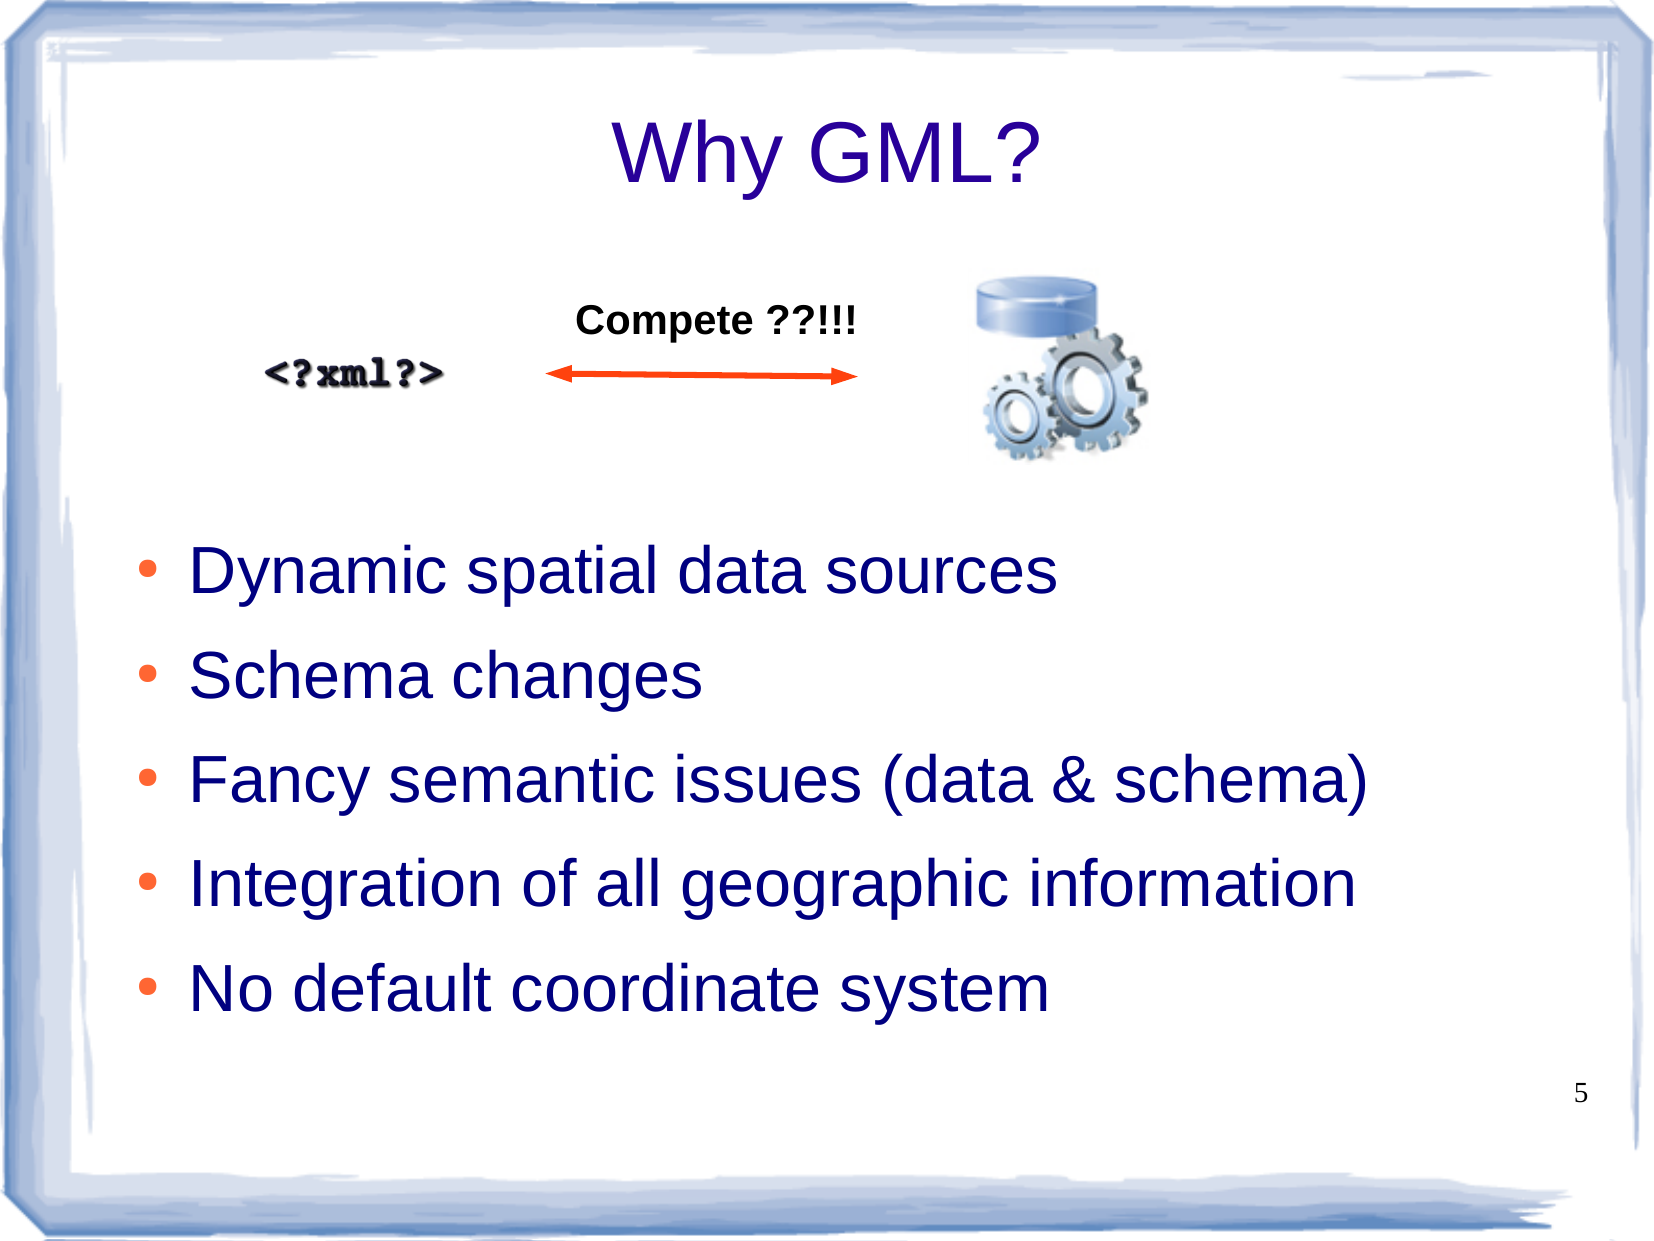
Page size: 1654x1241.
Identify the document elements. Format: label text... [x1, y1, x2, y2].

text_box Compete ??!!! [560, 289, 921, 351]
title Why GML? [82, 49, 1571, 257]
list Dynamic spatial data sources Schema changes Fancy semantic issues (data & schema) Integration of all geographic information No default coordinate system [118, 324, 1571, 1234]
picture [0, 0, 1654, 1241]
